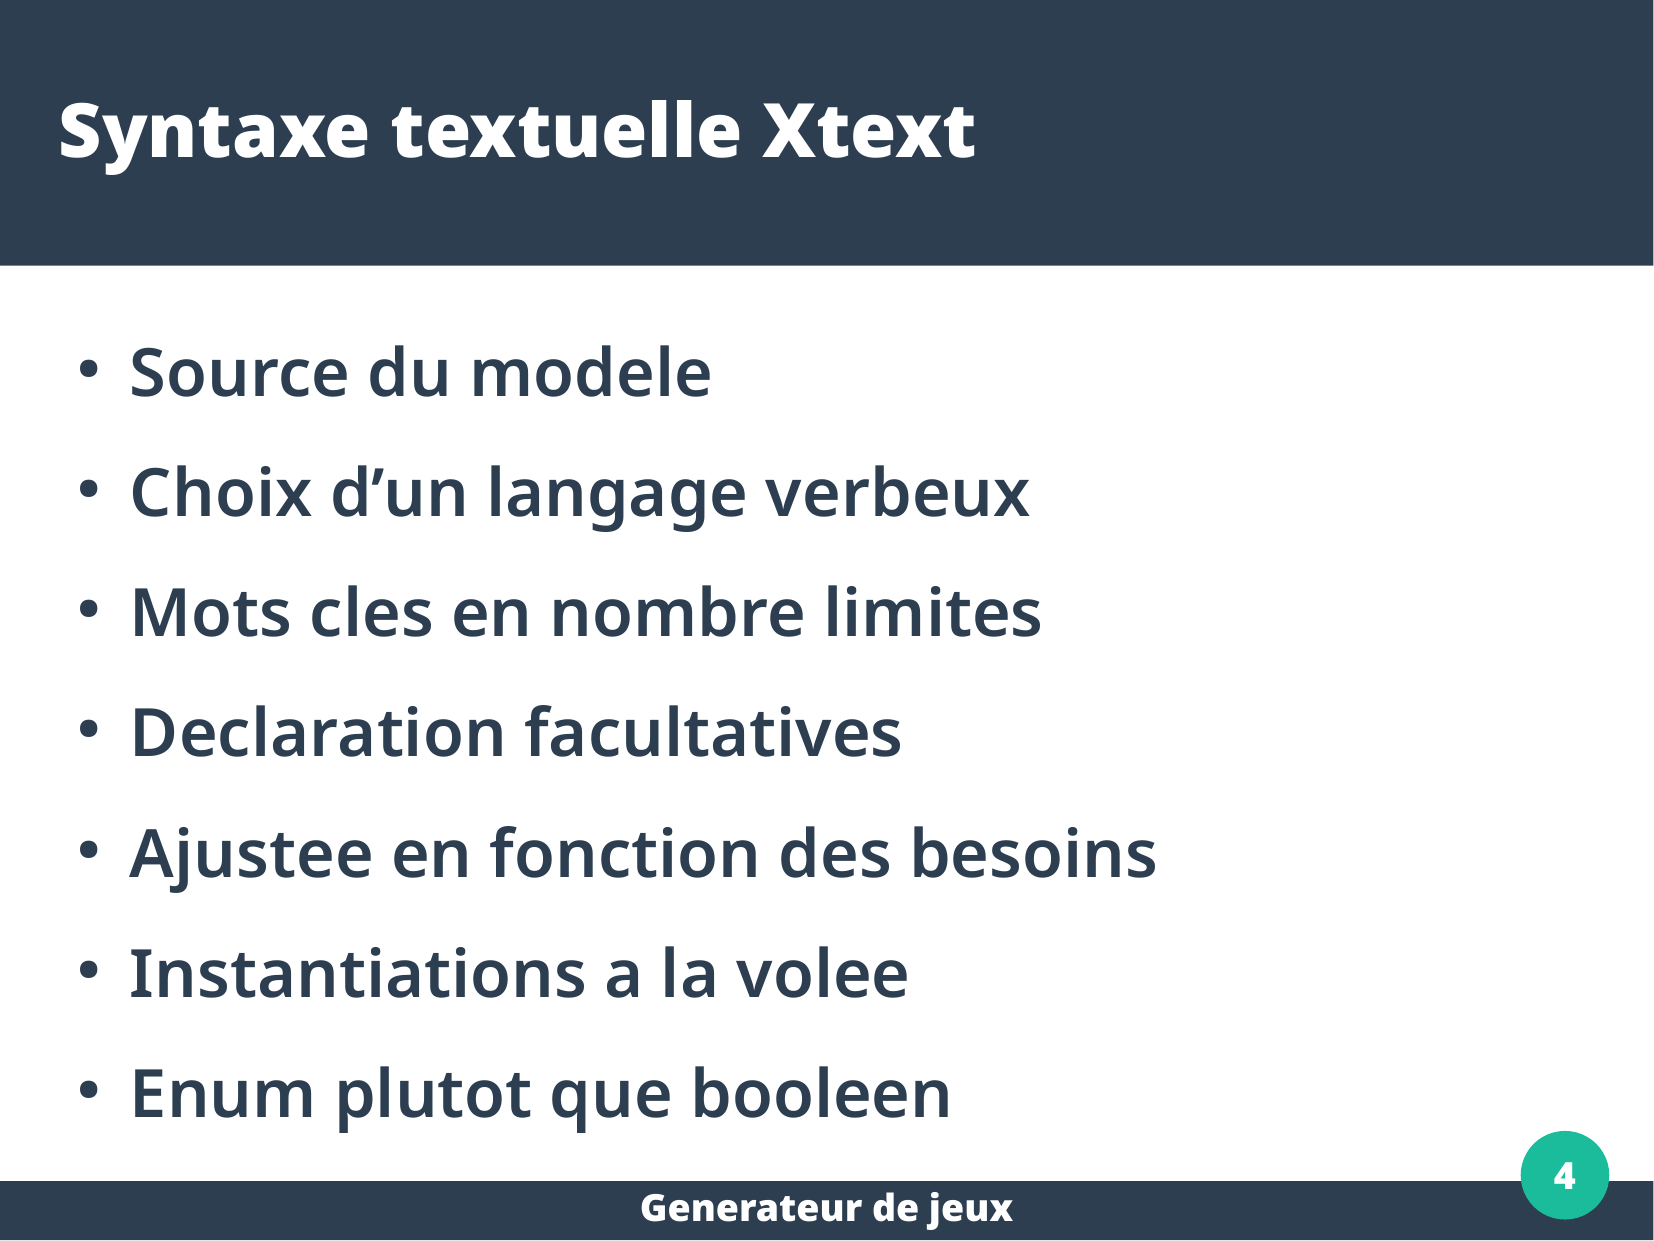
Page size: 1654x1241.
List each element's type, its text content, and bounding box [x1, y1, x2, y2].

list Source du modele Choix d’un langage verbeux Mots cles en nombre limites Declaration facultatives Ajustee en fonction des besoins Instantiations a la volee Enum plutot que booleen [59, 324, 1595, 1152]
title Syntaxe textuelle Xtext [59, 49, 1595, 207]
